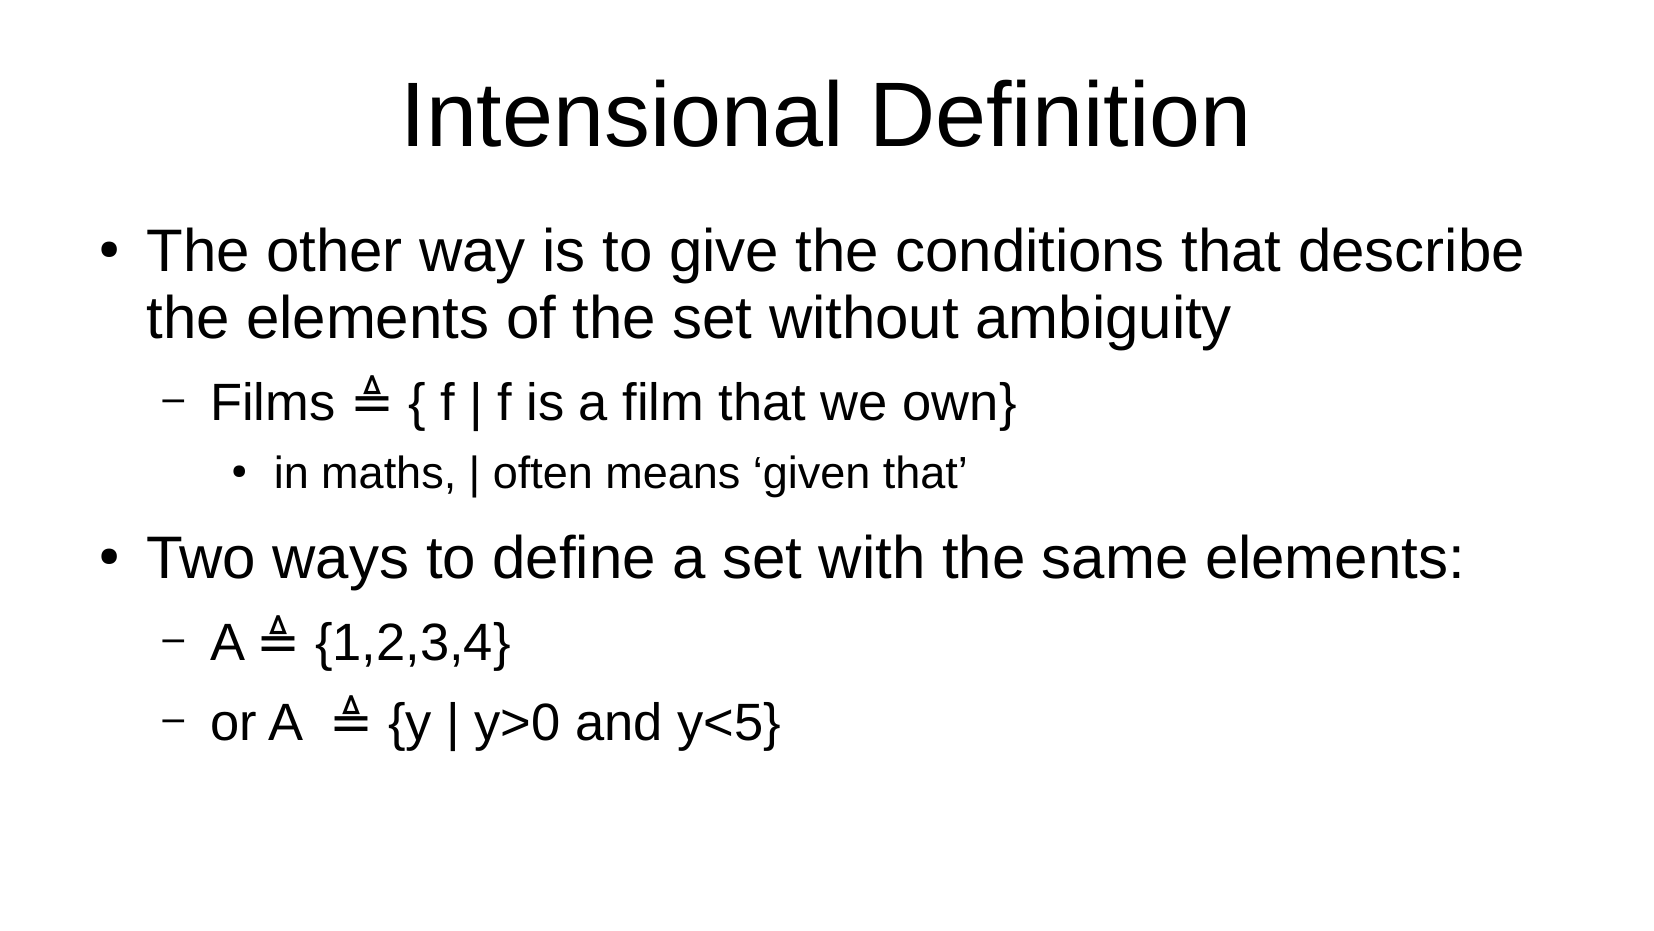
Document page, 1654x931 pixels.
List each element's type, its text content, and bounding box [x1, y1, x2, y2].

title Intensional Definition [82, 37, 1571, 193]
list The other way is to give the conditions that describe the elements of the set without ambiguity Films ≜ { f | f is a film that we own} in maths, | often means ‘given that’ Two ways to define a set with the same elements: A ≜ {1,2,3,4} or A ≜ {y | y>0 and y<5} [82, 217, 1571, 758]
